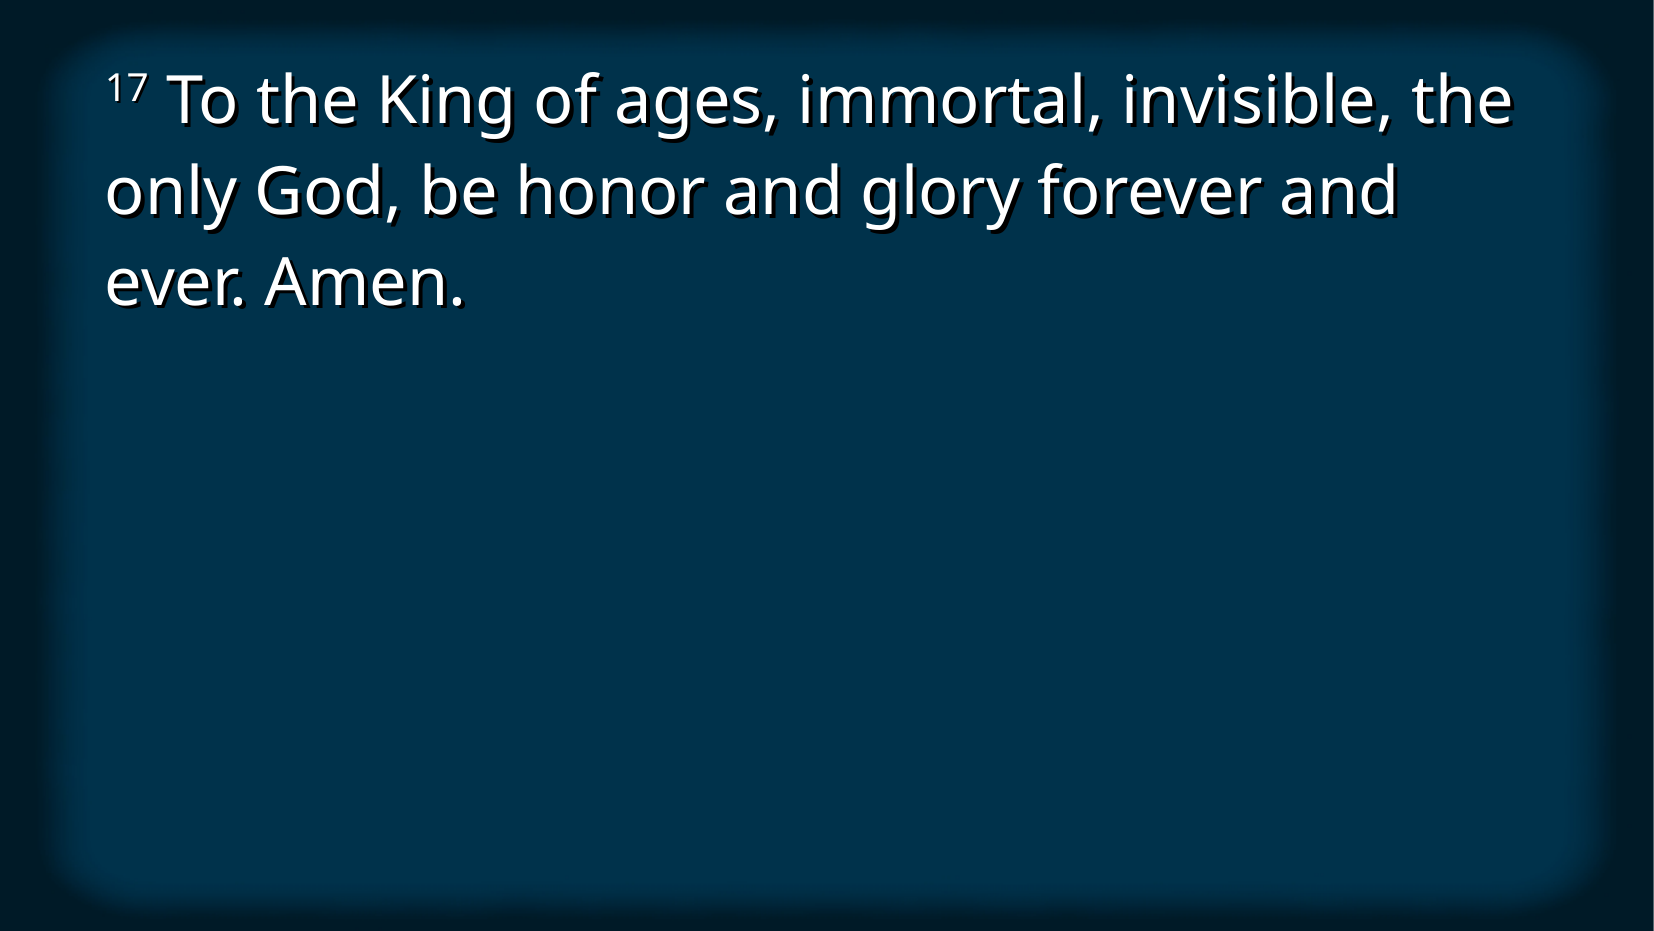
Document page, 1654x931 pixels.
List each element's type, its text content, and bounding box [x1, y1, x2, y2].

picture [0, 0, 1654, 931]
text_box 17 To the King of ages, immortal, invisible, the only God, be honor and glory forever and ever. Amen. [90, 45, 1561, 346]
